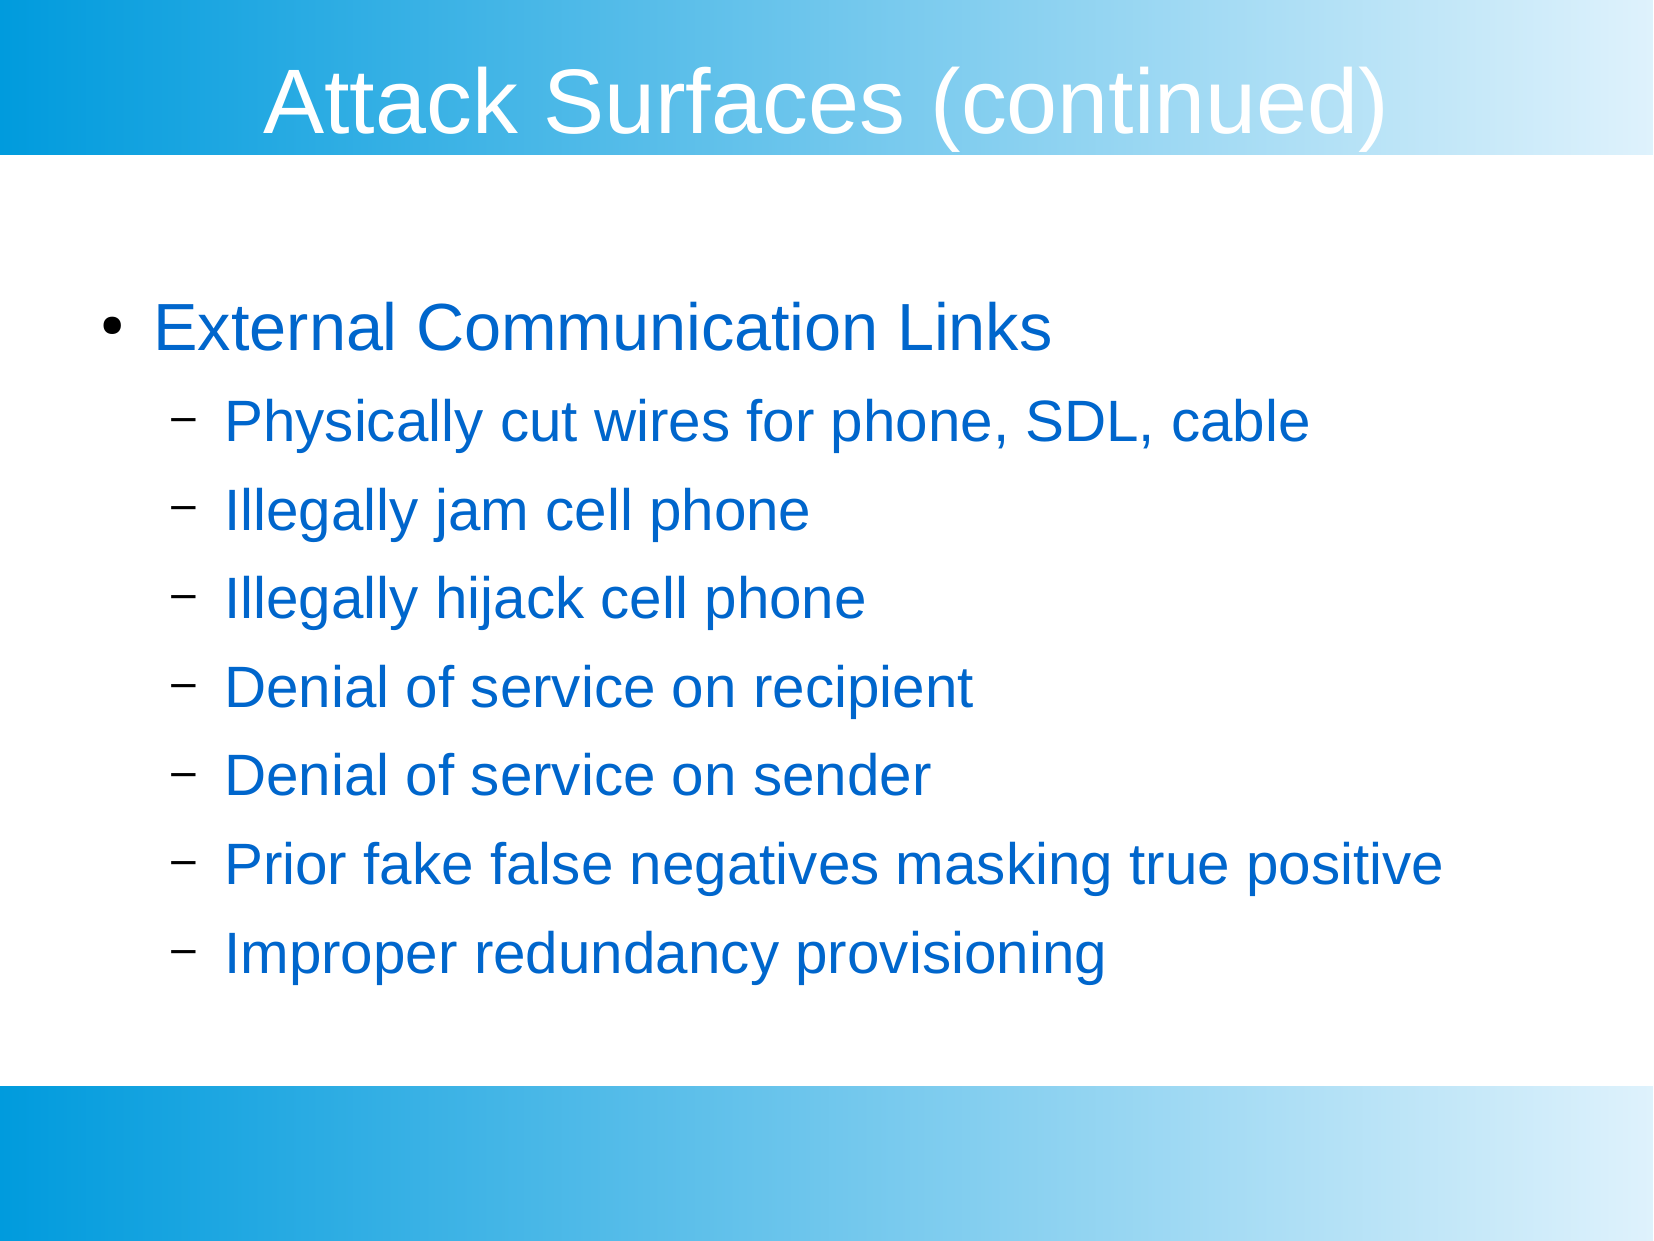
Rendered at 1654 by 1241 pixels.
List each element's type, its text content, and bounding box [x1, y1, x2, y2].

title Attack Surfaces (continued) [82, 49, 1571, 155]
list External Communication Links Physically cut wires for phone, SDL, cable Illegally jam cell phone Illegally hijack cell phone Denial of service on recipient Denial of service on sender Prior fake false negatives masking true positive Improper redundancy provisioning [82, 290, 1571, 1010]
